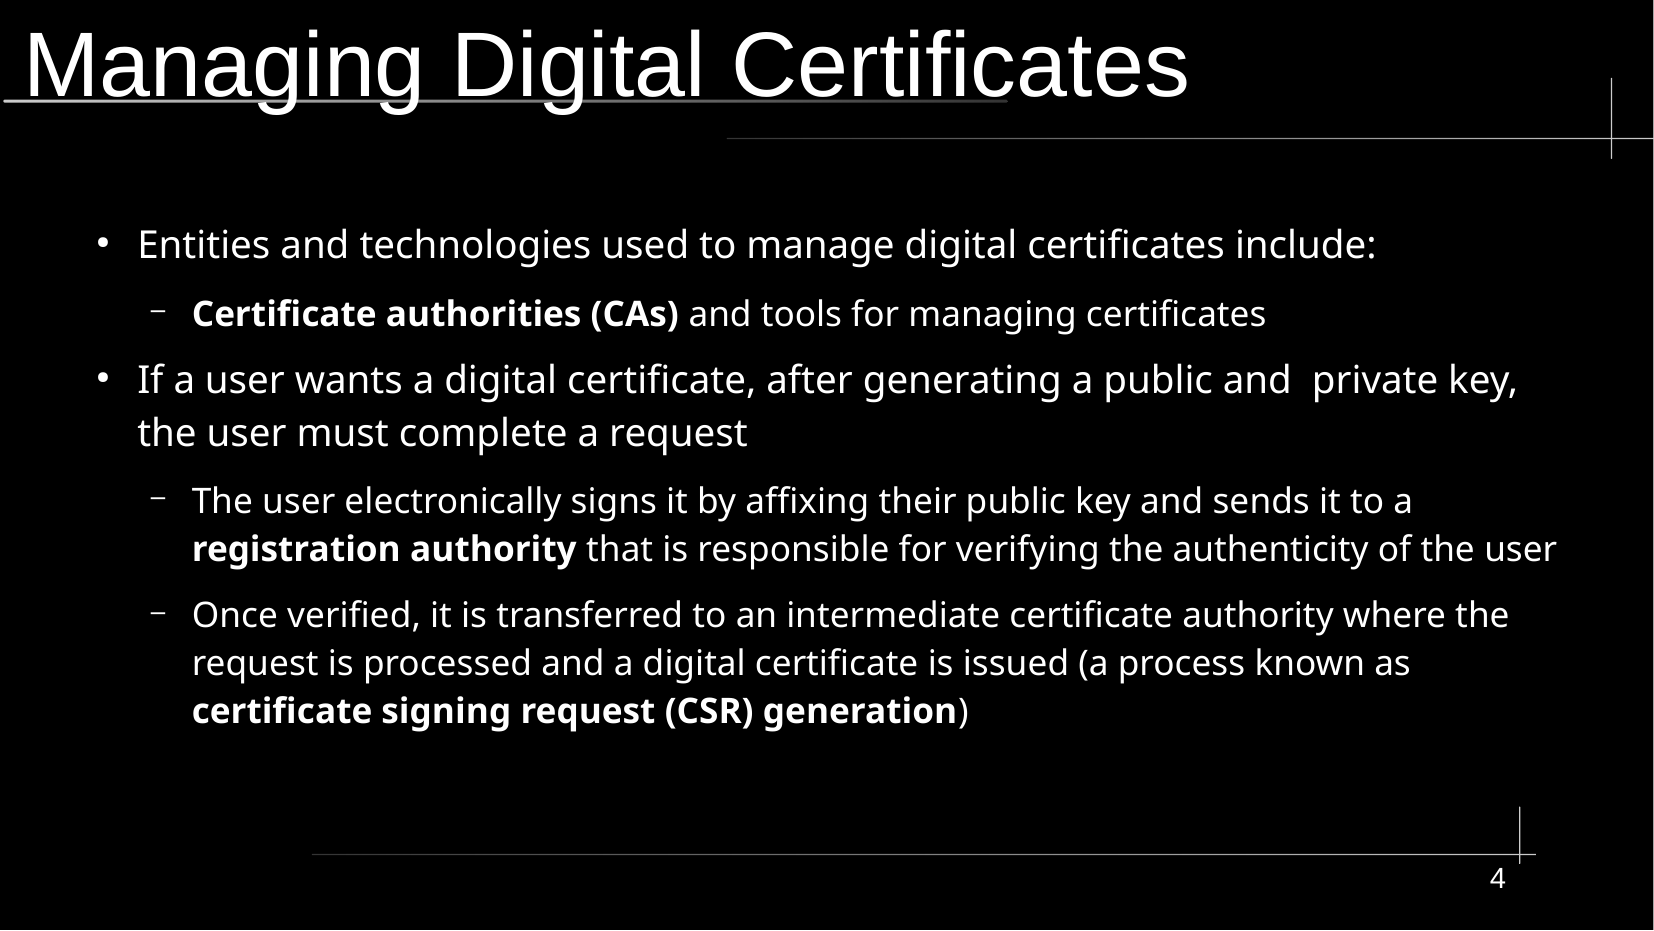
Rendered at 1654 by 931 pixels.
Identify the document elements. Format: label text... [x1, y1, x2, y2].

title Managing Digital Certificates [23, 11, 1589, 119]
list Entities and technologies used to manage digital certificates include: Certificate authorities (CAs) and tools for managing certificates If a user wants a digital certificate, after generating a public and private key, the user must complete a request The user electronically signs it by affixing their public key and sends it to a registration authority that is responsible for verifying the authenticity of the user Once verified, it is transferred to an intermediate certificate authority where the request is processed and a digital certificate is issued (a process known as certificate signing request (CSR) generation) [82, 217, 1571, 758]
